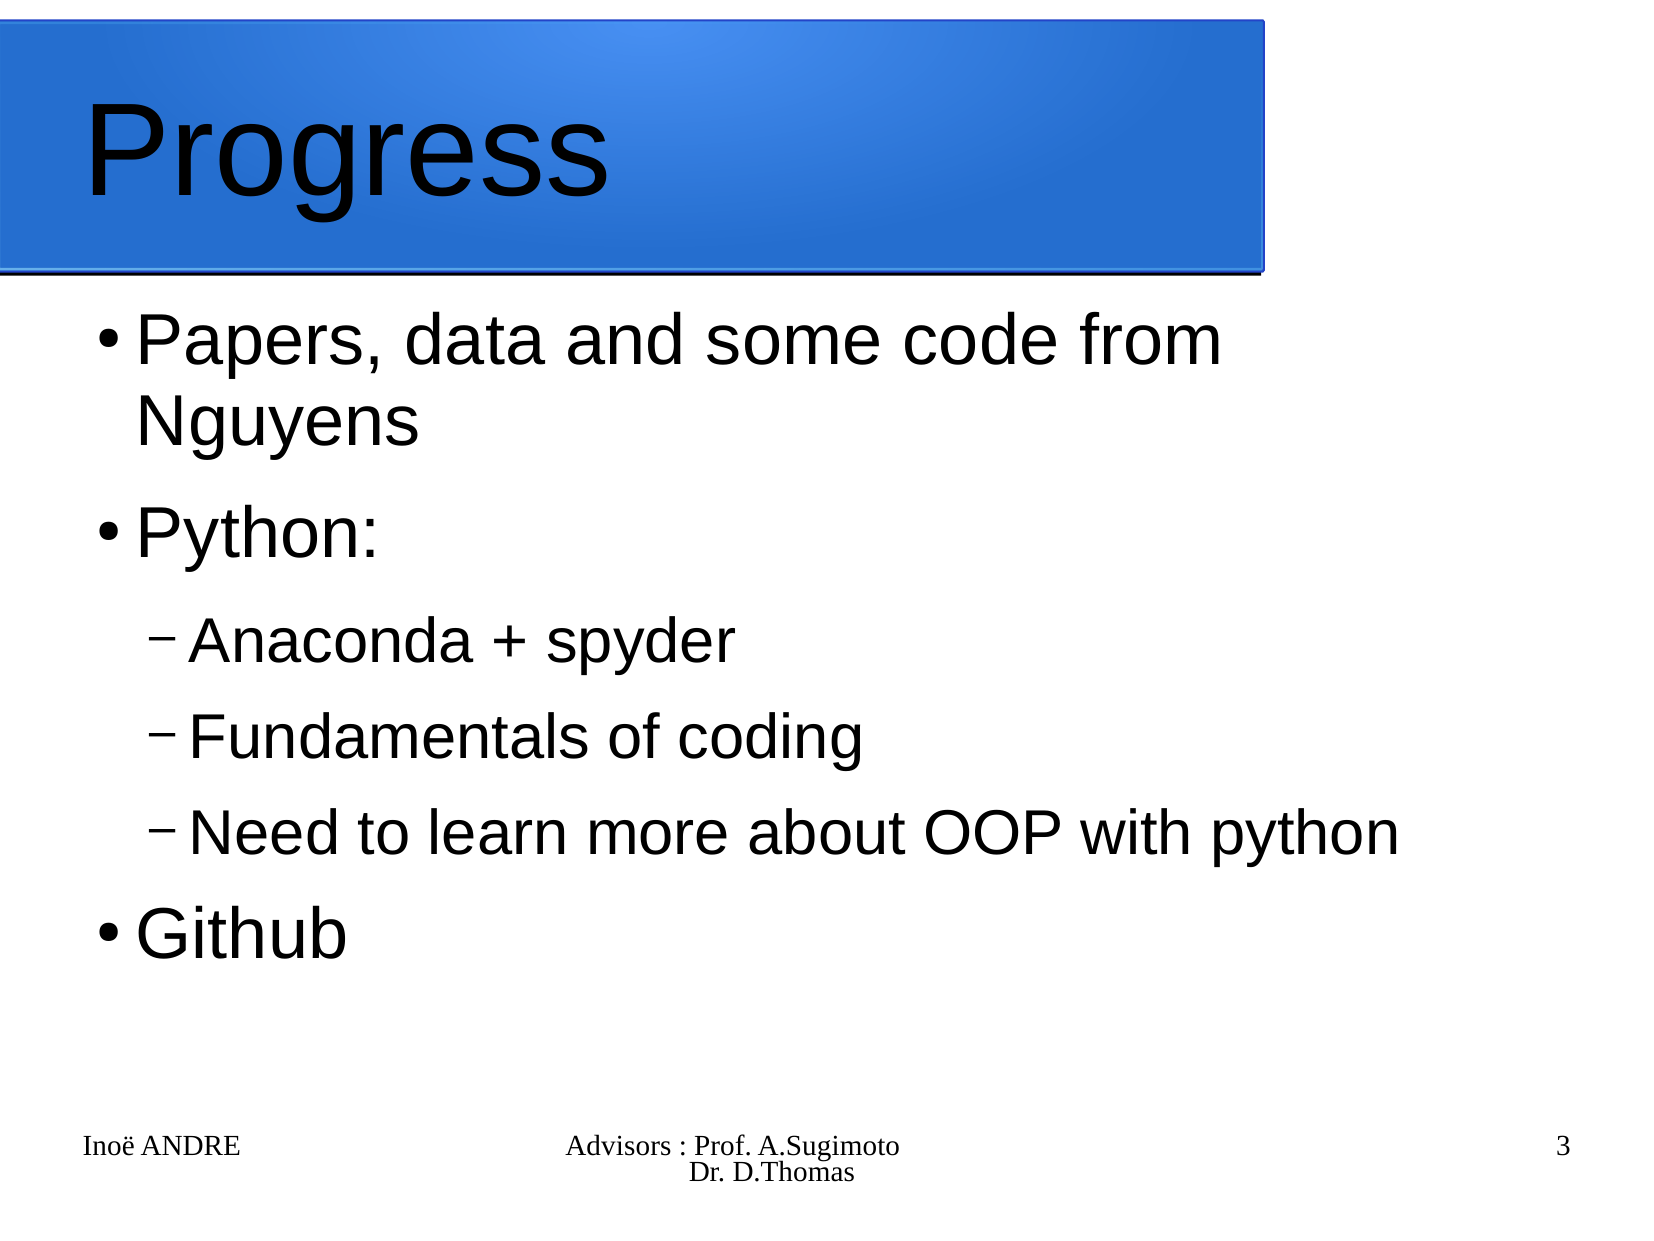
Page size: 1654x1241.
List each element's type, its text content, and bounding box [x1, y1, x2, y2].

list Papers, data and some code from Nguyens Python: Anaconda + spyder Fundamentals of coding Need to learn more about OOP with python Github [82, 299, 1516, 976]
title Progress [82, 47, 1235, 252]
